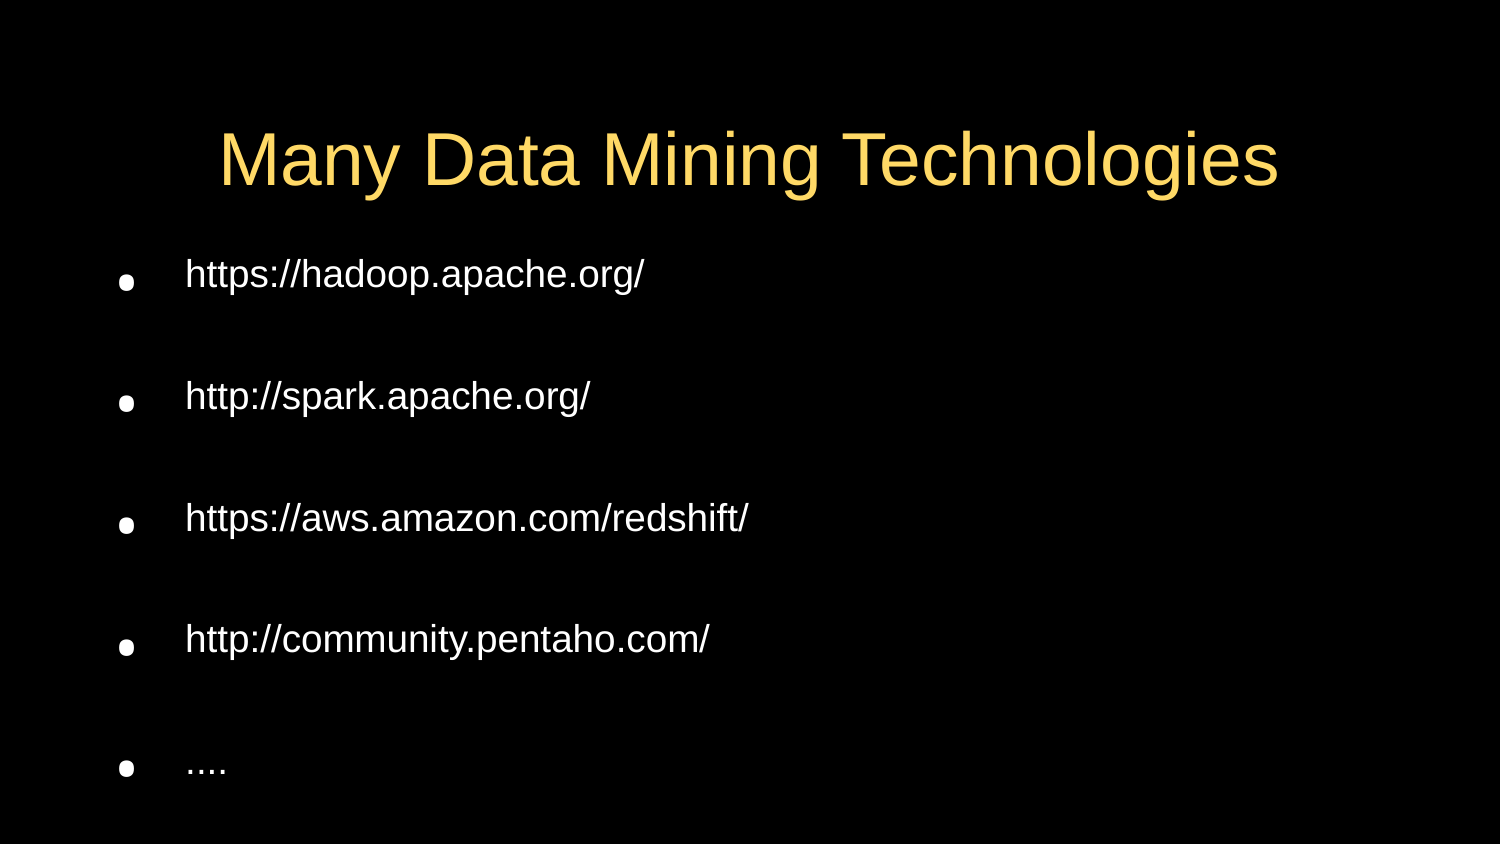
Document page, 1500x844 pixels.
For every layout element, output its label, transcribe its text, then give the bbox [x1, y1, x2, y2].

text_box https://hadoop.apache.org/ http://spark.apache.org/ https://aws.amazon.com/redshift/ http://community.pentaho.com/ .... [106, 282, 1393, 767]
text_box Many Data Mining Technologies [106, 76, 1393, 235]
